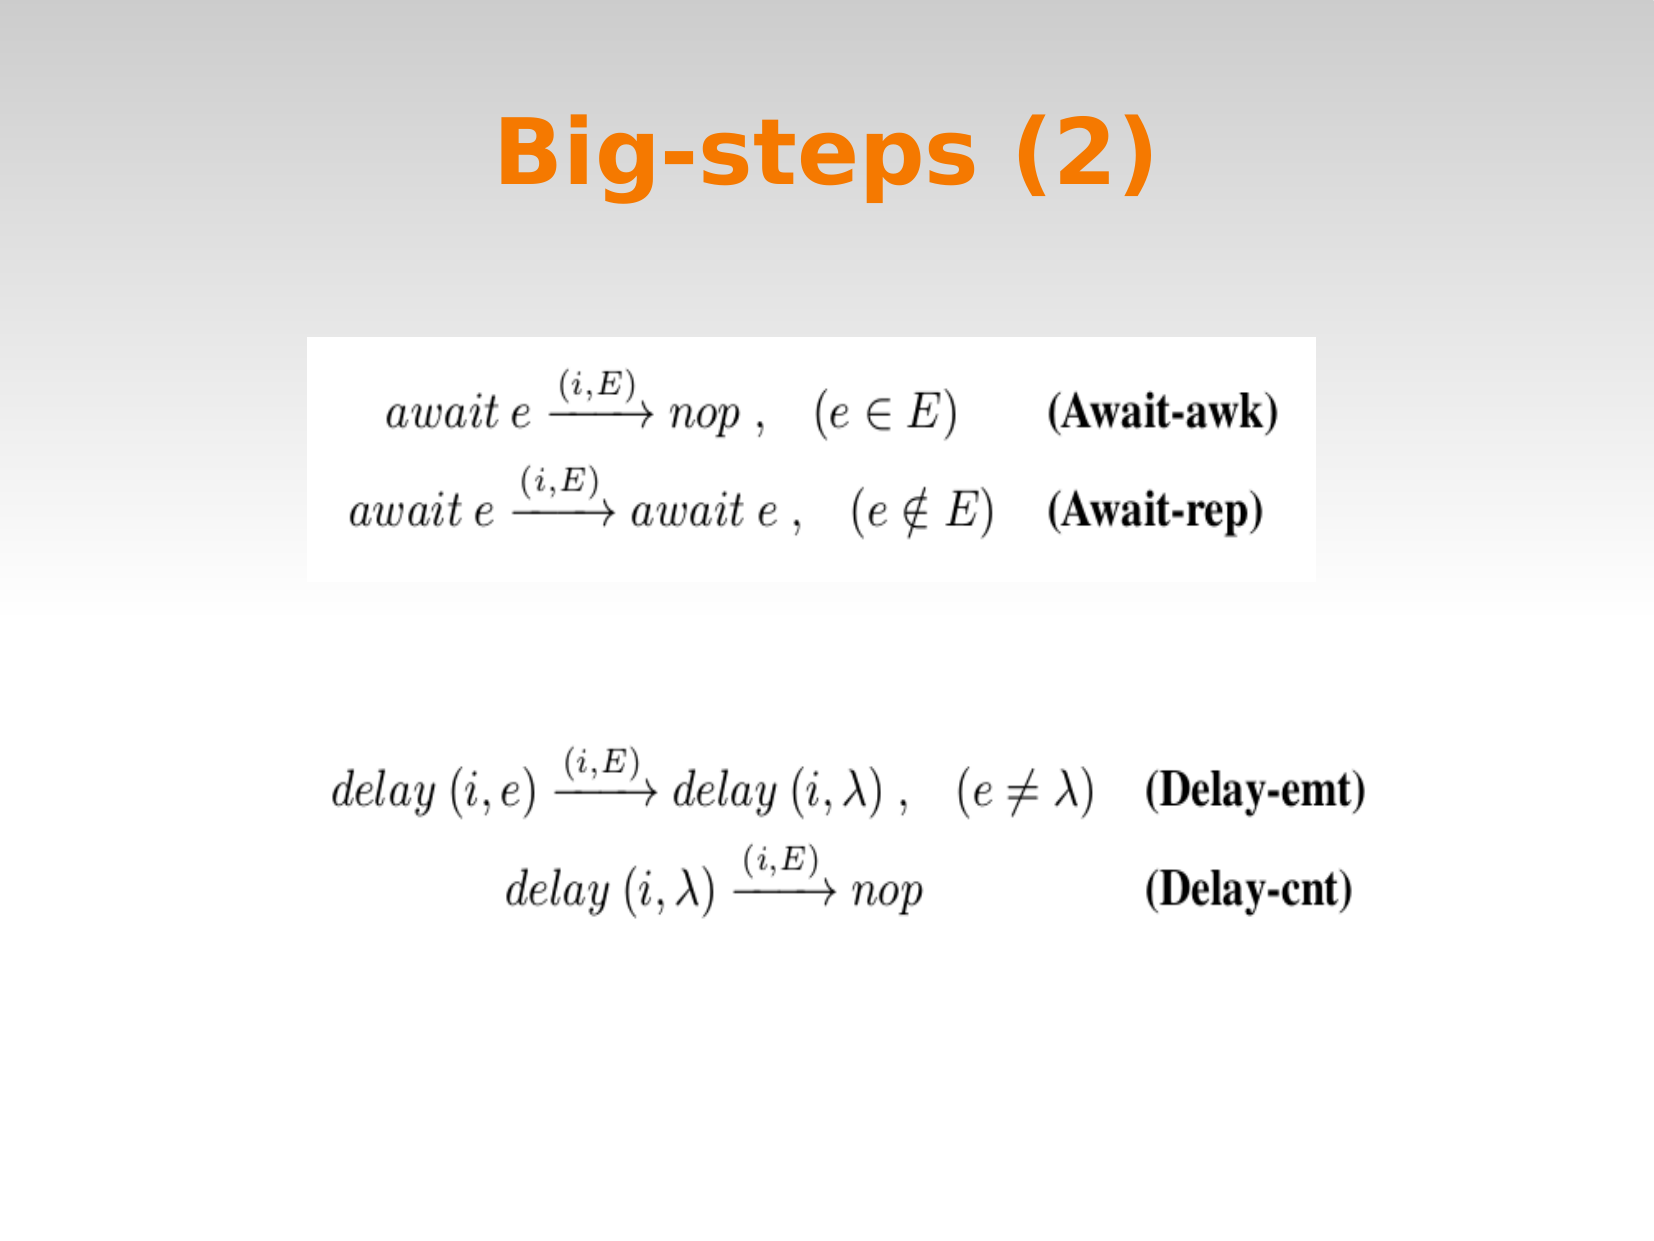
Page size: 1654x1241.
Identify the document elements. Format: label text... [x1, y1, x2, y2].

title Big-steps (2) [82, 49, 1571, 257]
picture [307, 337, 1316, 582]
picture [300, 728, 1388, 954]
